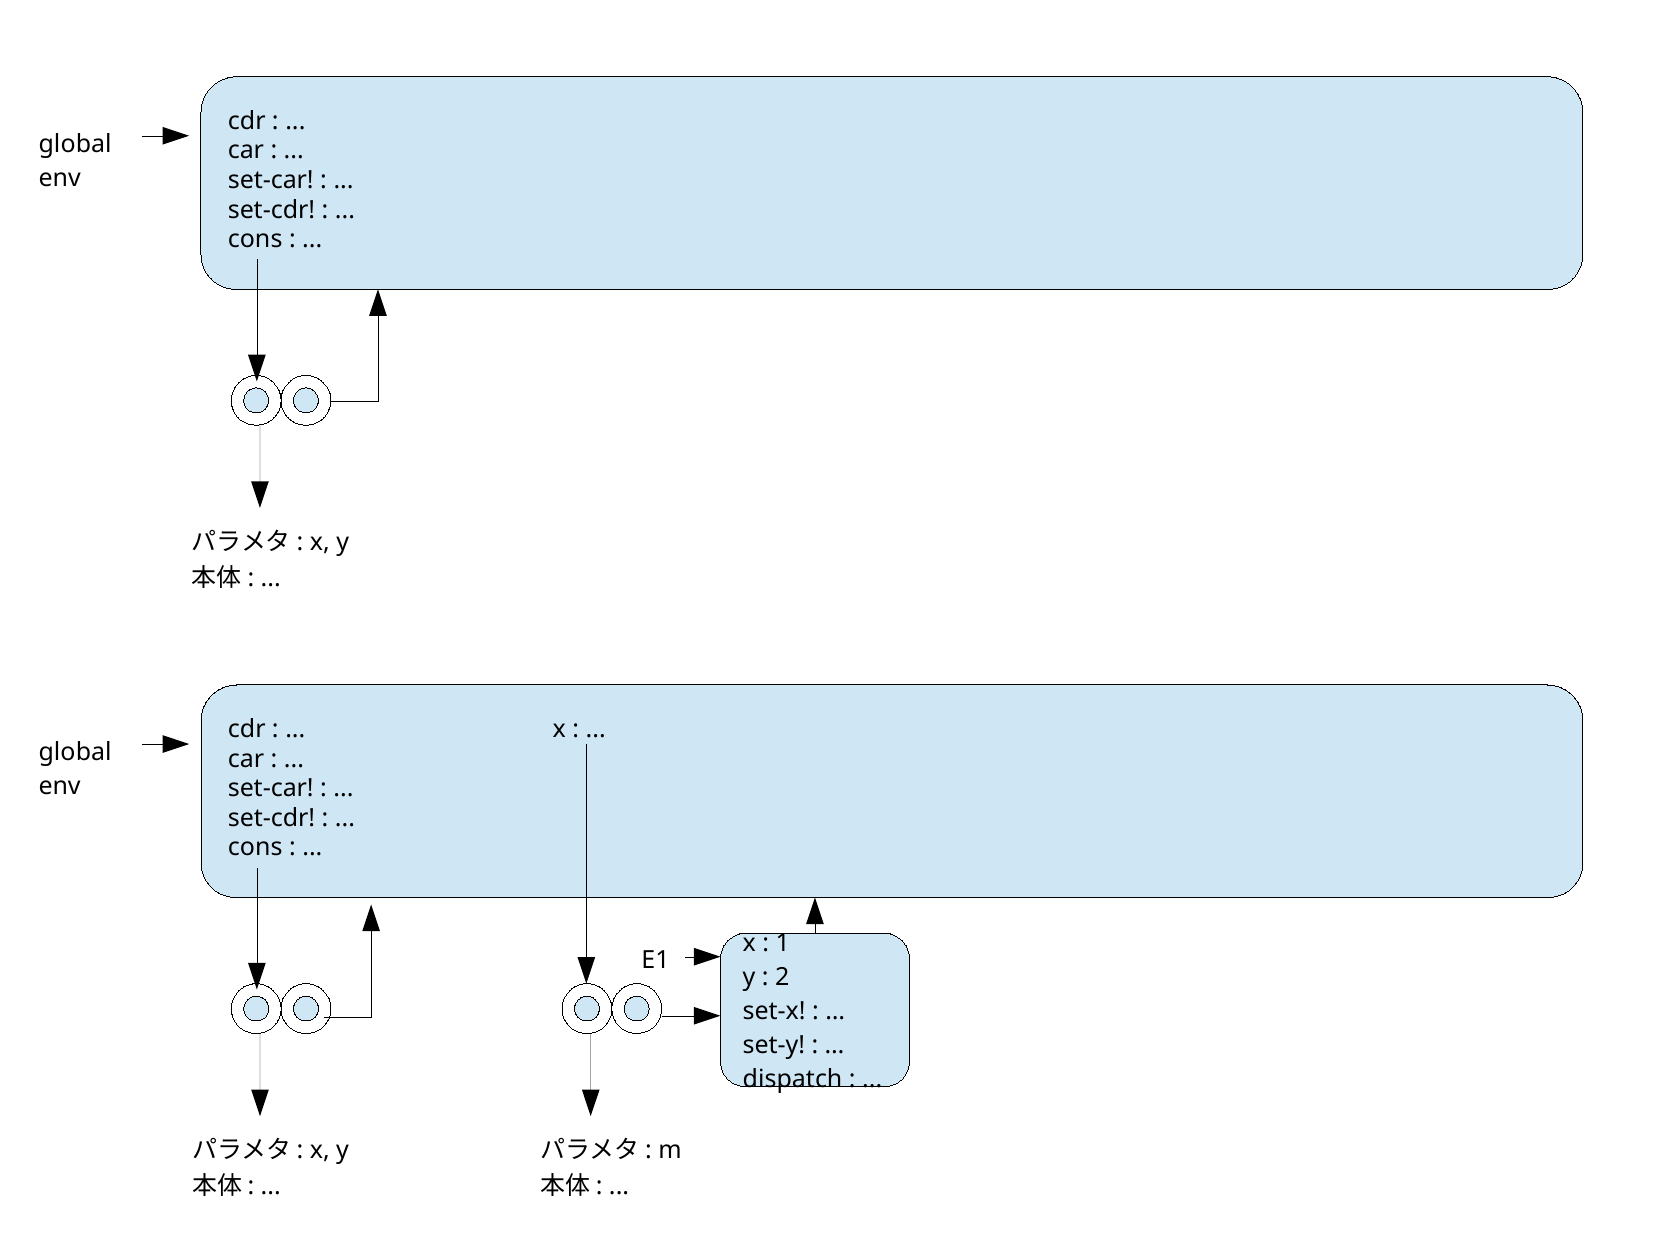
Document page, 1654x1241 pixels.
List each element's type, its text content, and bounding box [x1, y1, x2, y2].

text_box [562, 983, 662, 1034]
text_box cdr : ... [213, 95, 450, 136]
text_box set-car! : ... [213, 154, 370, 183]
text_box x : 1 y : 2 set-x! : … set-y! : … dispatch : ... [720, 933, 910, 1087]
text_box x : ... [537, 703, 775, 744]
text_box E1 [626, 934, 686, 974]
text_box パラメタ : x, y 本体 : ... [177, 1122, 417, 1188]
text_box global env [23, 118, 127, 184]
text_box set-cdr! : ... [213, 792, 372, 833]
text_box set-car! : ... [213, 762, 371, 792]
text_box global env [23, 726, 127, 792]
text_box cdr : ... [213, 703, 450, 744]
text_box car : ... [213, 733, 319, 773]
text_box set-cdr! : ... [213, 183, 372, 224]
text_box パラメタ : x, y 本体 : ... [177, 513, 417, 579]
text_box cons : ... [213, 821, 337, 862]
text_box car : ... [213, 124, 319, 165]
text_box cons : ... [213, 213, 337, 254]
text_box [200, 76, 1583, 290]
text_box [201, 684, 1583, 898]
text_box パラメタ : m 本体 : ... [525, 1122, 765, 1188]
text_box [231, 375, 331, 426]
text_box [231, 983, 331, 1034]
